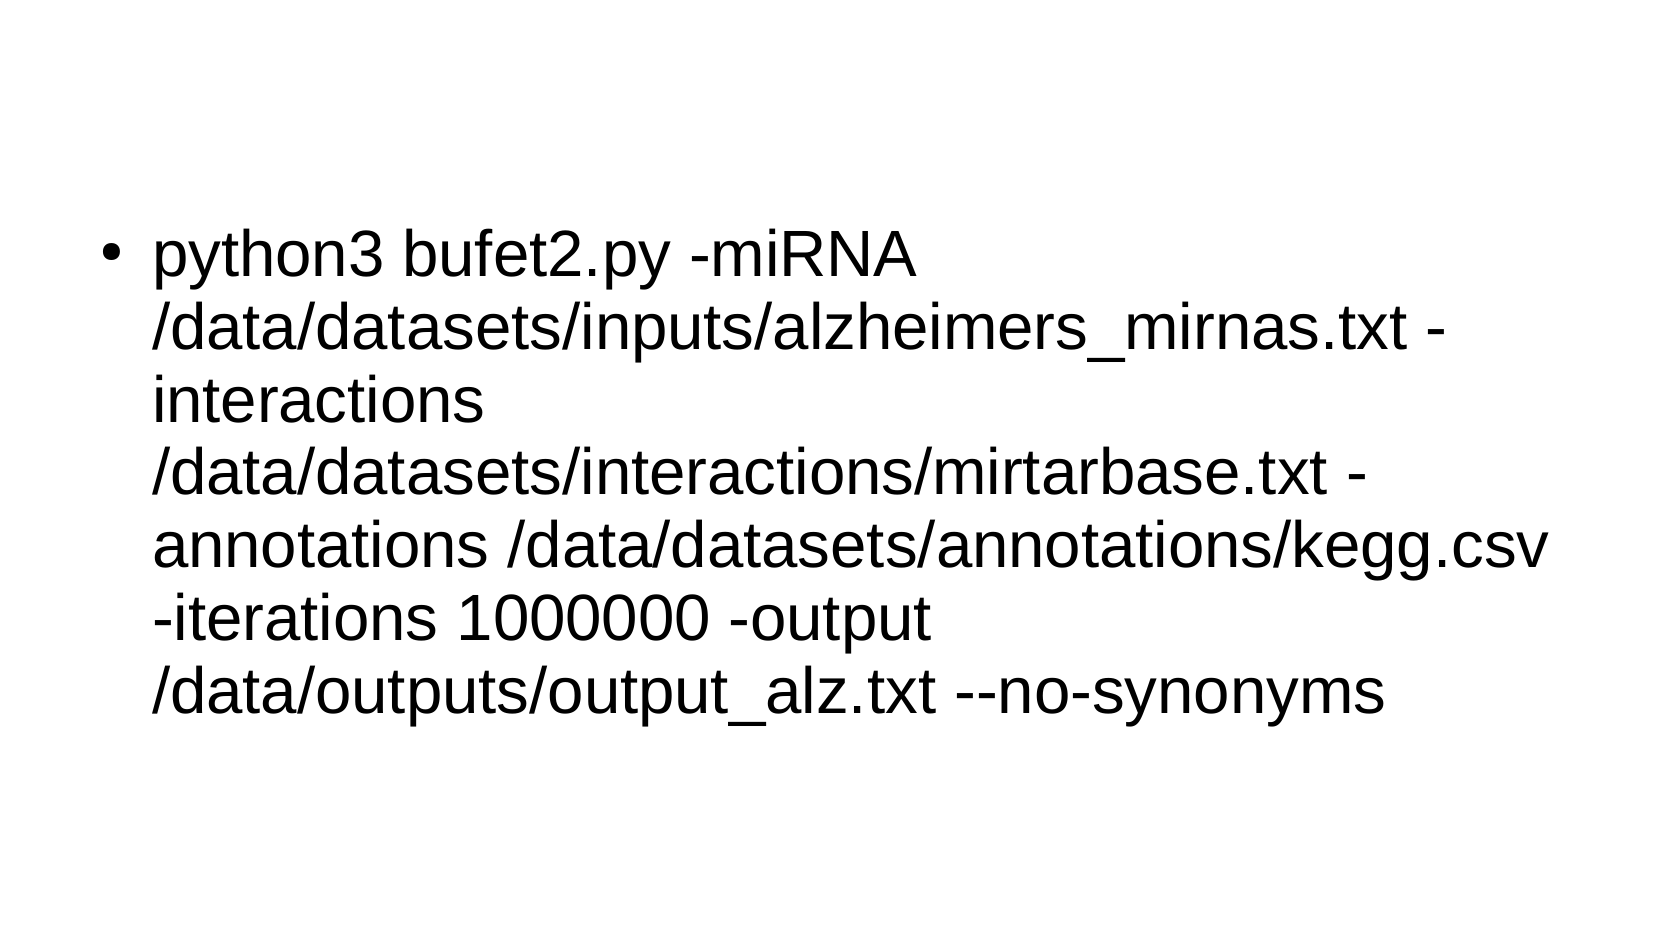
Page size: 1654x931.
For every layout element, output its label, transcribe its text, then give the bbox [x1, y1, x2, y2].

list python3 bufet2.py -miRNA /data/datasets/inputs/alzheimers_mirnas.txt -interactions /data/datasets/interactions/mirtarbase.txt -annotations /data/datasets/annotations/kegg.csv -iterations 1000000 -output /data/outputs/output_alz.txt --no-synonyms [82, 217, 1571, 758]
